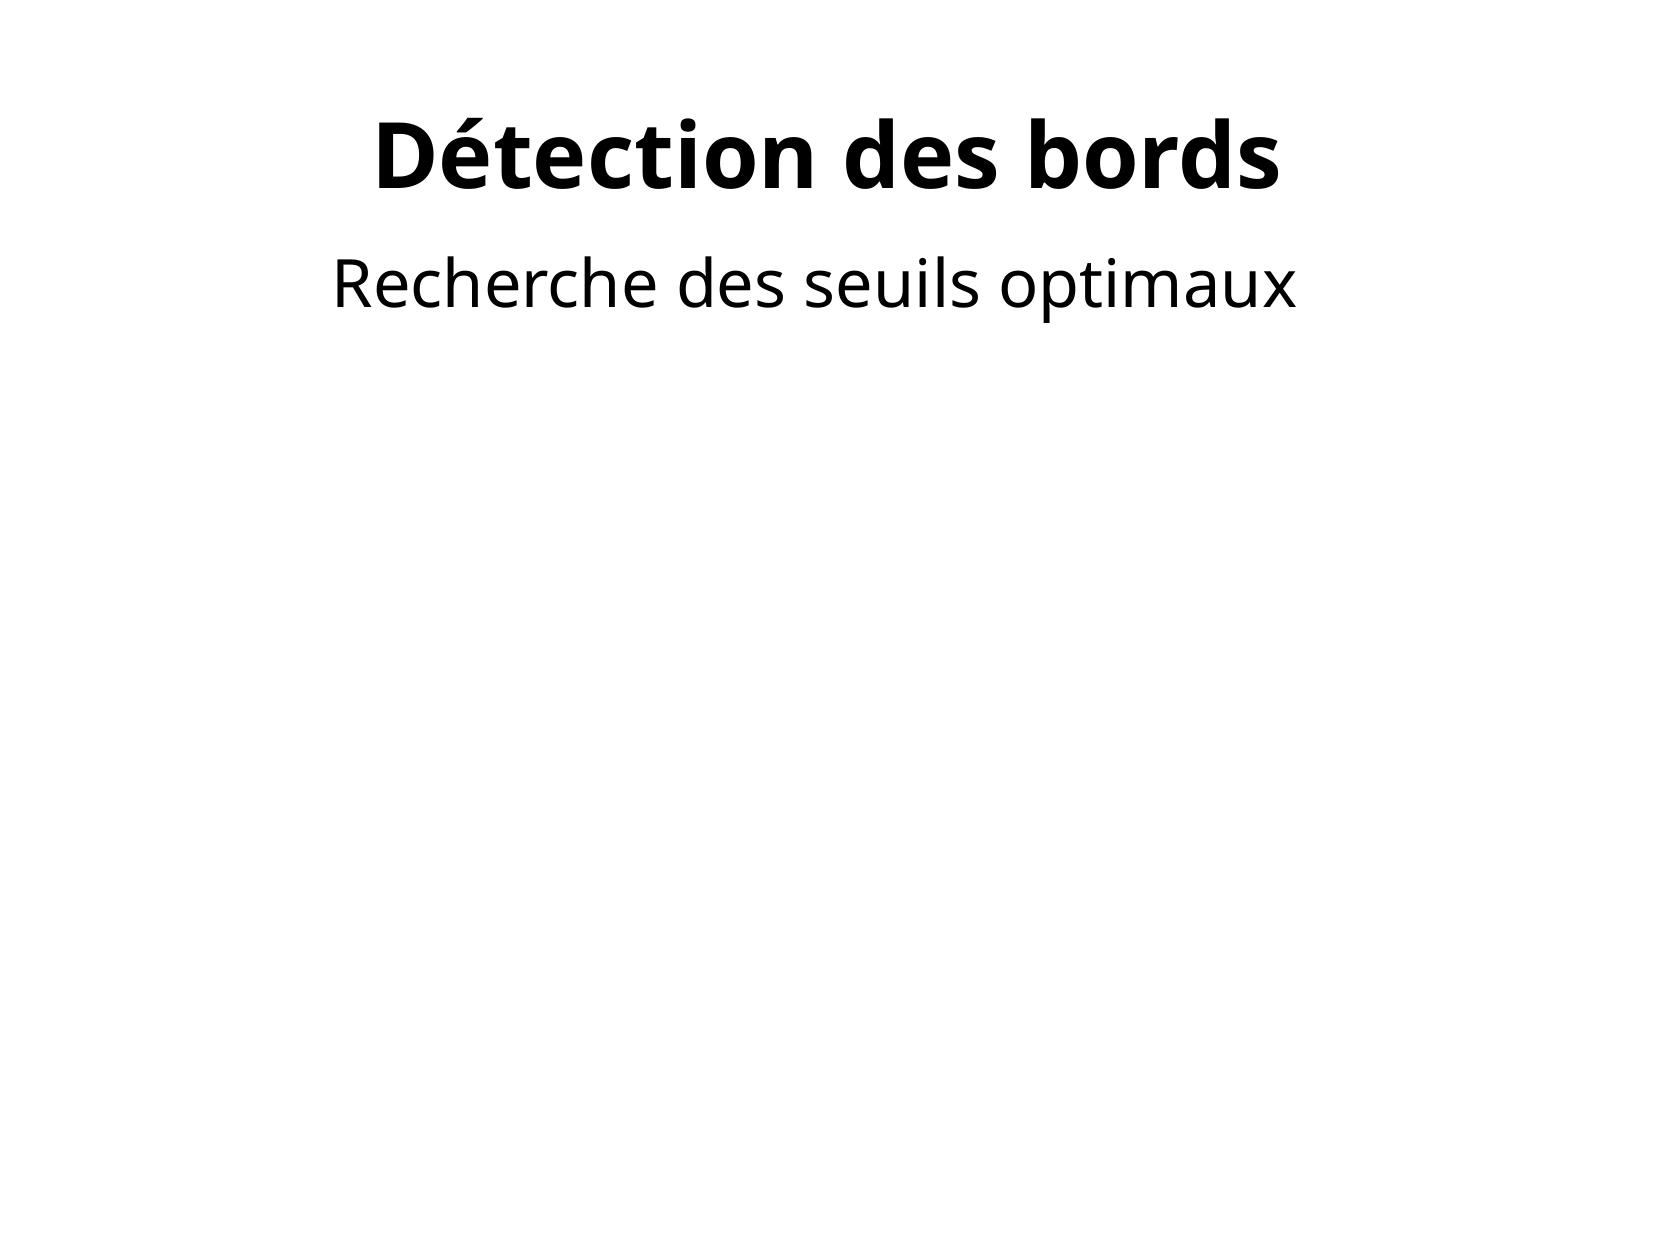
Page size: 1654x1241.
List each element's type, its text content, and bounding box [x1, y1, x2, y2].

list Recherche des seuils optimaux [70, 236, 1560, 322]
title Détection des bords [82, 49, 1571, 257]
